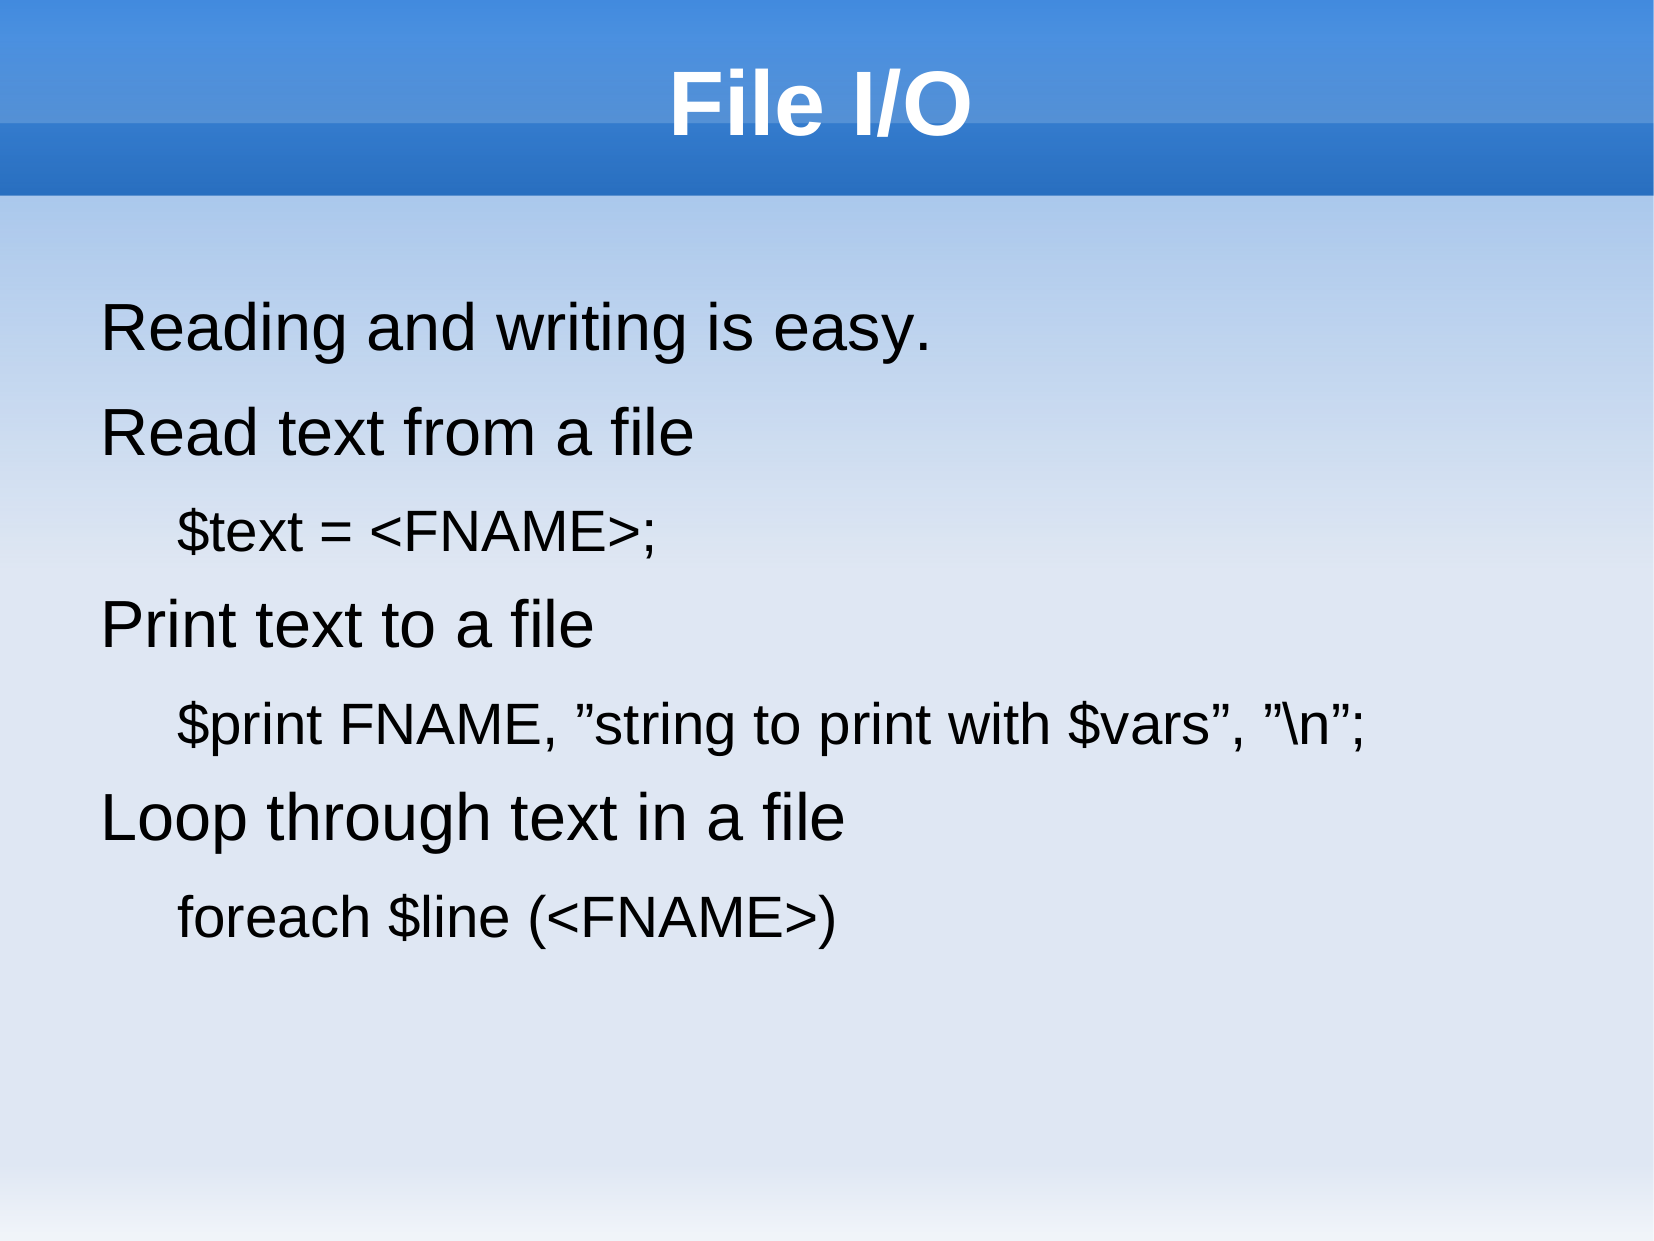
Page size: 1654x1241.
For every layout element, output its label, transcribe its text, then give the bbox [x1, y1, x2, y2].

list Reading and writing is easy. Read text from a file $text = <FNAME>; Print text to a file $print FNAME, ”string to print with $vars”, ”\n”; Loop through text in a file foreach $line (<FNAME>) [82, 290, 1571, 1109]
title File I/O [76, 0, 1565, 208]
picture [0, 0, 1654, 1241]
